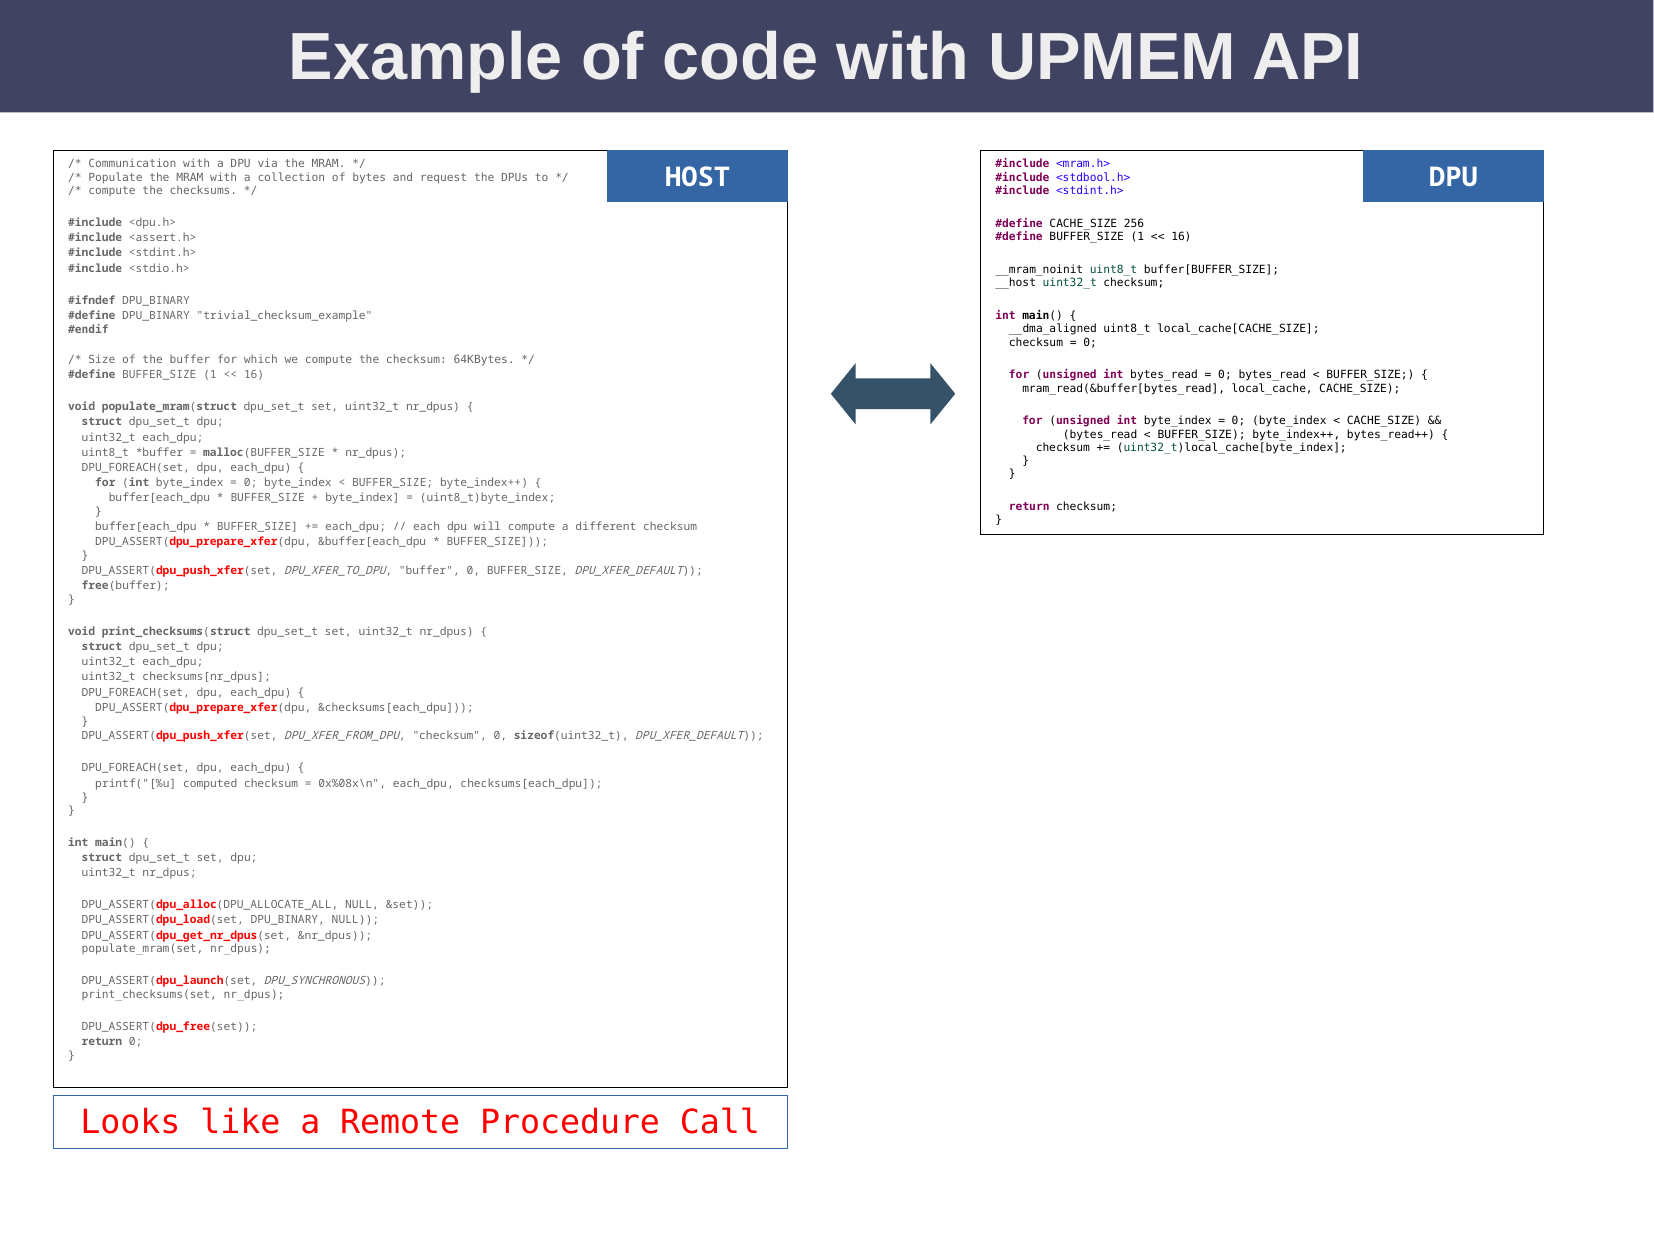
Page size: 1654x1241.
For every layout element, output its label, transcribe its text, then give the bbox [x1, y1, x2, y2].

text_box [830, 363, 956, 425]
text_box #include <mram.h> #include <stdbool.h> #include <stdint.h> #define CACHE_SIZE 256 #define BUFFER_SIZE (1 << 16) __mram_noinit uint8_t buffer[BUFFER_SIZE]; __host uint32_t checksum; int main() { __dma_aligned uint8_t local_cache[CACHE_SIZE]; checksum = 0; for (unsigned int bytes_read = 0; bytes_read < BUFFER_SIZE;) { mram_read(&buffer[bytes_read], local_cache, CACHE_SIZE); for (unsigned int byte_index = 0; (byte_index < CACHE_SIZE) && (bytes_read < BUFFER_SIZE); byte_index++, bytes_read++) { checksum += (uint32_t)local_cache[byte_index]; } } return checksum; } [980, 150, 1544, 535]
text_box Looks like a Remote Procedure Call [53, 1095, 788, 1149]
text_box Example of code with UPMEM API [0, 0, 1654, 113]
text_box /* Communication with a DPU via the MRAM. */ /* Populate the MRAM with a collection of bytes and request the DPUs to */ /* compute the checksums. */ #include <dpu.h> #include <assert.h> #include <stdint.h> #include <stdio.h> #ifndef DPU_BINARY #define DPU_BINARY "trivial_checksum_example" #endif /* Size of the buffer for which we compute the checksum: 64KBytes. */ #define BUFFER_SIZE (1 << 16) void populate_mram(struct dpu_set_t set, uint32_t nr_dpus) { struct dpu_set_t dpu; uint32_t each_dpu; uint8_t *buffer = malloc(BUFFER_SIZE * nr_dpus); DPU_FOREACH(set, dpu, each_dpu) { for (int byte_index = 0; byte_index < BUFFER_SIZE; byte_index++) { buffer[each_dpu * BUFFER_SIZE + byte_index] = (uint8_t)byte_index; } buffer[each_dpu * BUFFER_SIZE] += each_dpu; // each dpu will compute a different checksum DPU_ASSERT(dpu_prepare_xfer(dpu, &buffer[each_dpu * BUFFER_SIZE])); } DPU_ASSERT(dpu_push_xfer(set, DPU_XFER_TO_DPU, "buffer", 0, BUFFER_SIZE, DPU_XFER_DEFAULT)); free(buffer); } void print_checksums(struct dpu_set_t set, uint32_t nr_dpus) { struct dpu_set_t dpu; uint32_t each_dpu; uint32_t checksums[nr_dpus]; DPU_FOREACH(set, dpu, each_dpu) { DPU_ASSERT(dpu_prepare_xfer(dpu, &checksums[each_dpu])); } DPU_ASSERT(dpu_push_xfer(set, DPU_XFER_FROM_DPU, "checksum", 0, sizeof(uint32_t), DPU_XFER_DEFAULT)); DPU_FOREACH(set, dpu, each_dpu) { printf("[%u] computed checksum = 0x%08x\n", each_dpu, checksums[each_dpu]); } } int main() { struct dpu_set_t set, dpu; uint32_t nr_dpus; DPU_ASSERT(dpu_alloc(DPU_ALLOCATE_ALL, NULL, &set)); DPU_ASSERT(dpu_load(set, DPU_BINARY, NULL)); DPU_ASSERT(dpu_get_nr_dpus(set, &nr_dpus)); populate_mram(set, nr_dpus); DPU_ASSERT(dpu_launch(set, DPU_SYNCHRONOUS)); print_checksums(set, nr_dpus); DPU_ASSERT(dpu_free(set)); return 0; } [53, 150, 788, 1088]
text_box DPU [1363, 150, 1544, 202]
text_box HOST [607, 150, 788, 202]
